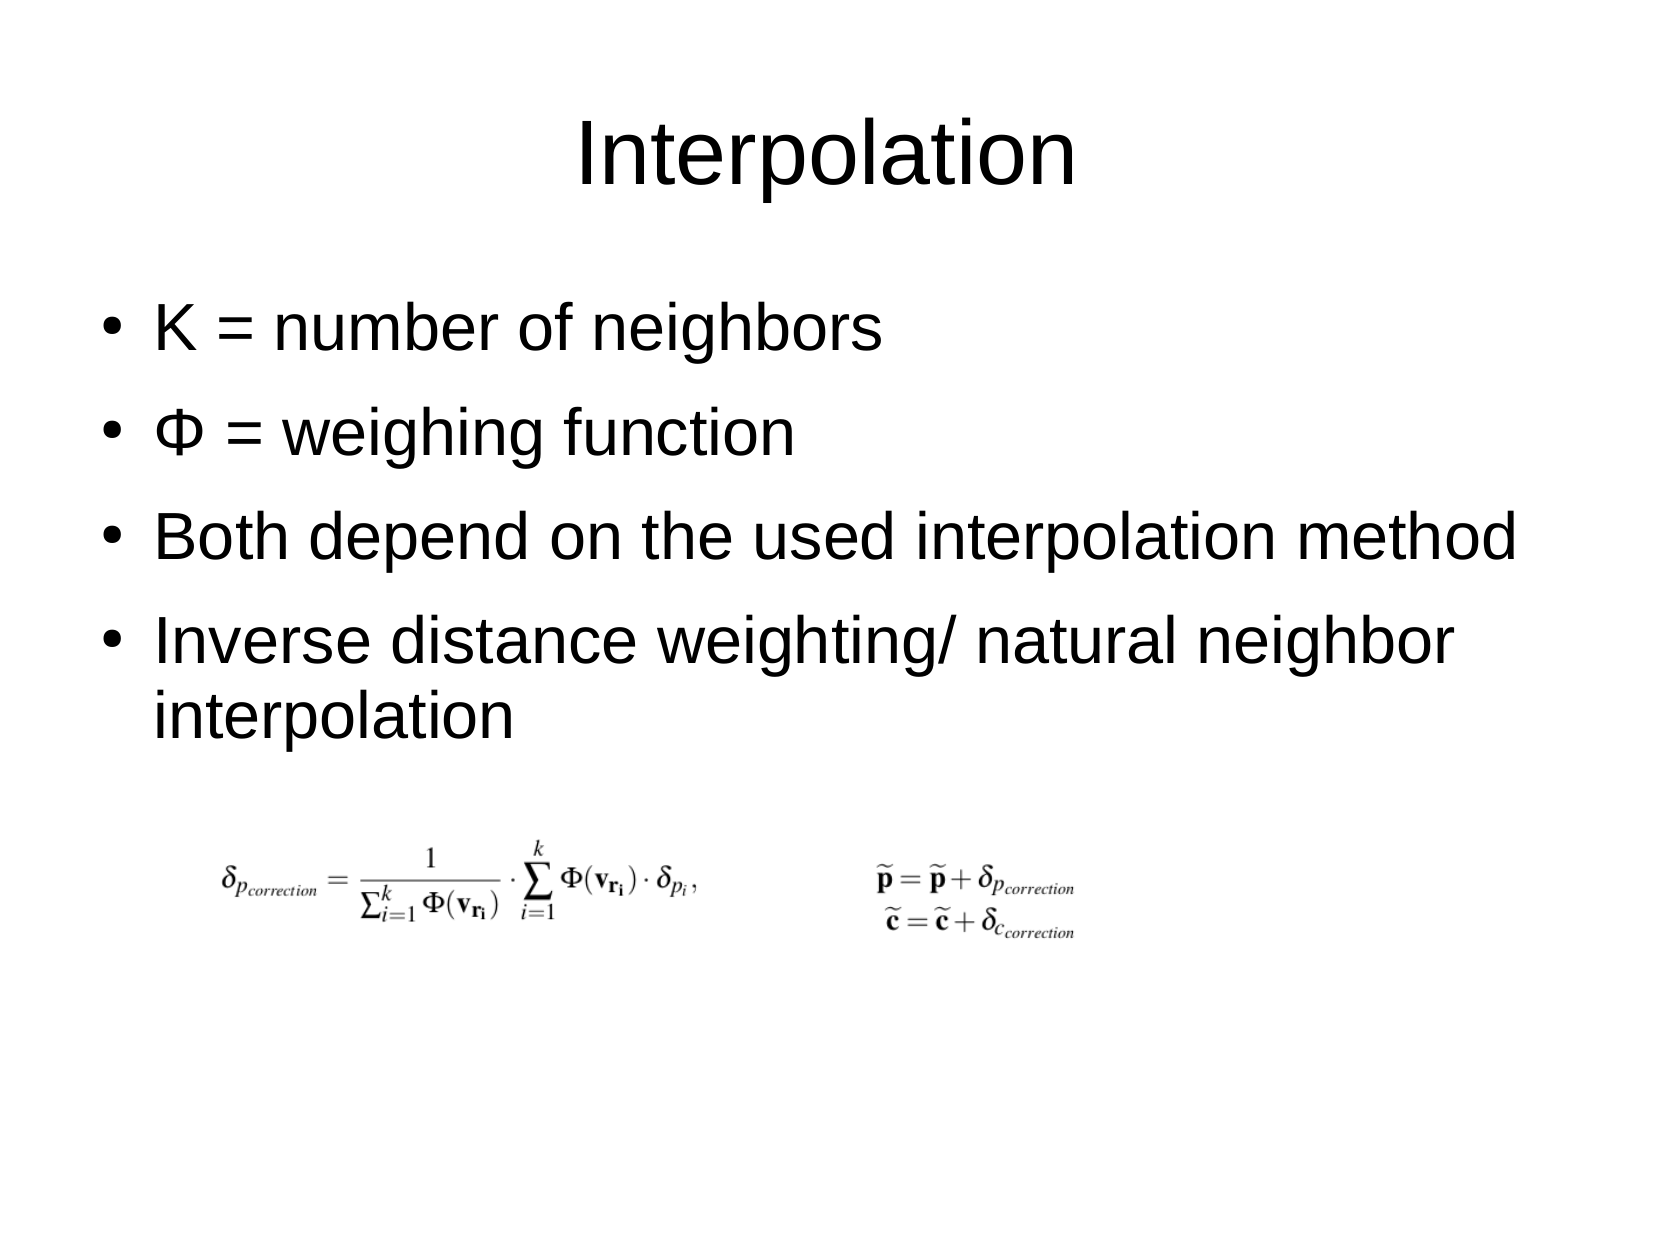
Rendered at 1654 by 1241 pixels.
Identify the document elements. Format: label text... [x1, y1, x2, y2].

list K = number of neighbors Φ = weighing function Both depend on the used interpolation method Inverse distance weighting/ natural neighbor interpolation [82, 290, 1571, 1010]
picture [825, 824, 1126, 963]
picture [171, 824, 751, 944]
title Interpolation [82, 49, 1571, 257]
